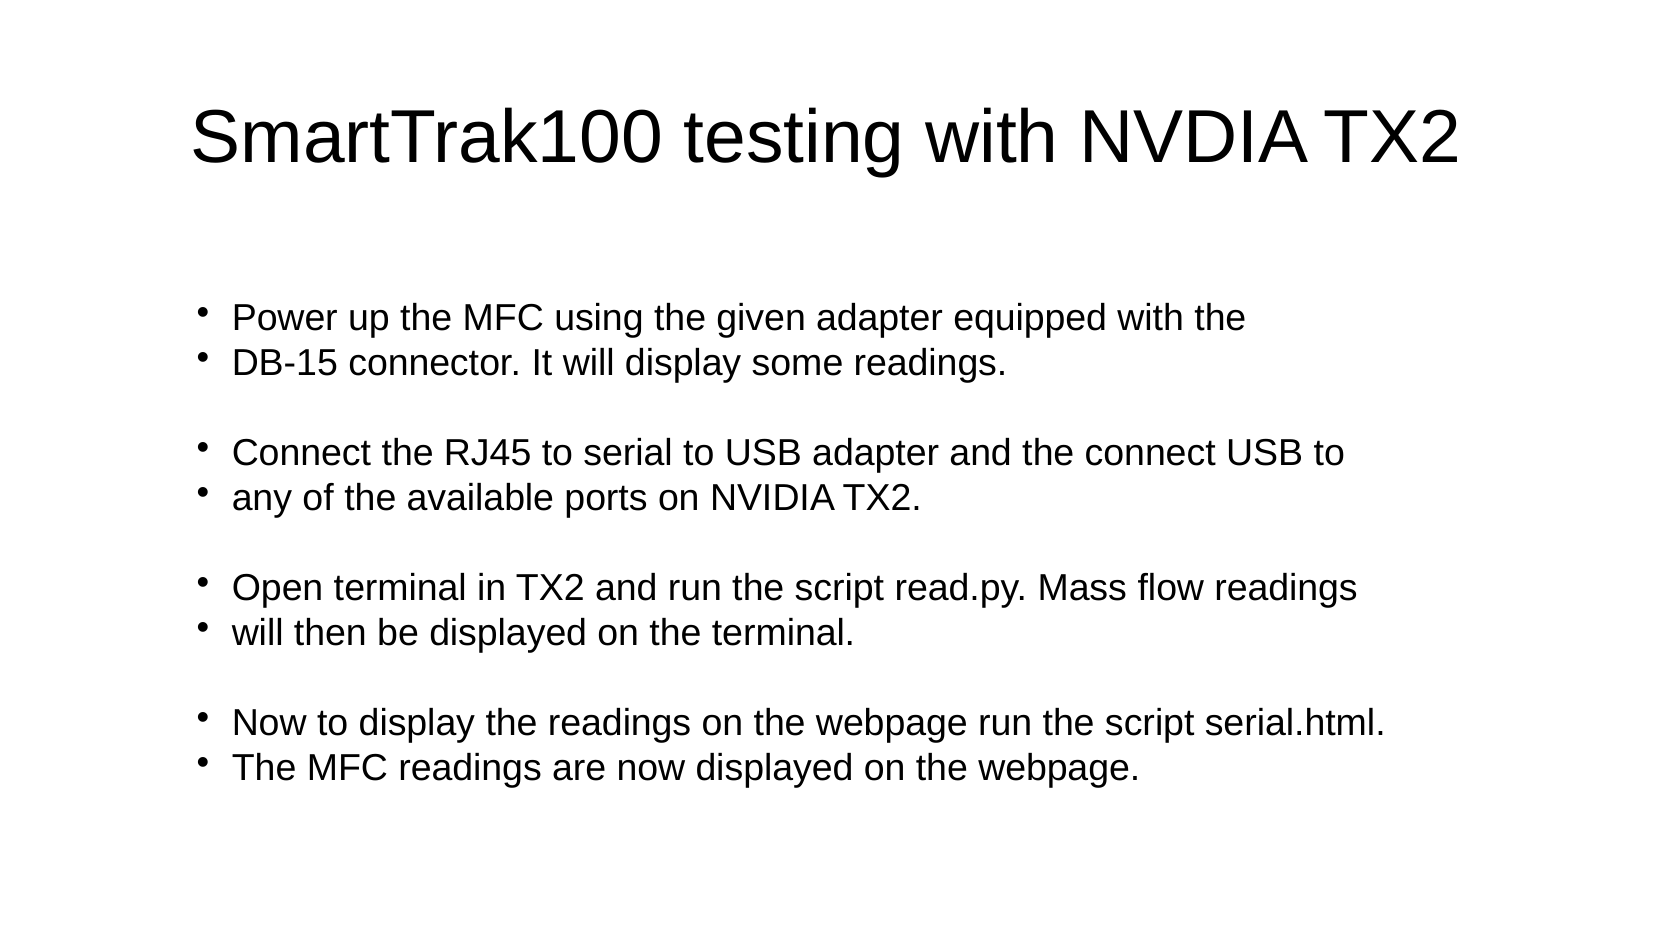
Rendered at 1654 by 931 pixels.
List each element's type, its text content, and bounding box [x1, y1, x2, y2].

text_box Power up the MFC using the given adapter equipped with the DB-15 connector. It will display some readings. Connect the RJ45 to serial to USB adapter and the connect USB to any of the available ports on NVIDIA TX2. Open terminal in TX2 and run the script read.py. Mass flow readings will then be displayed on the terminal. Now to display the readings on the webpage run the script serial.html. The MFC readings are now displayed on the webpage. [181, 285, 1527, 680]
text_box SmartTrak100 testing with NVDIA TX2 [56, 80, 1597, 184]
